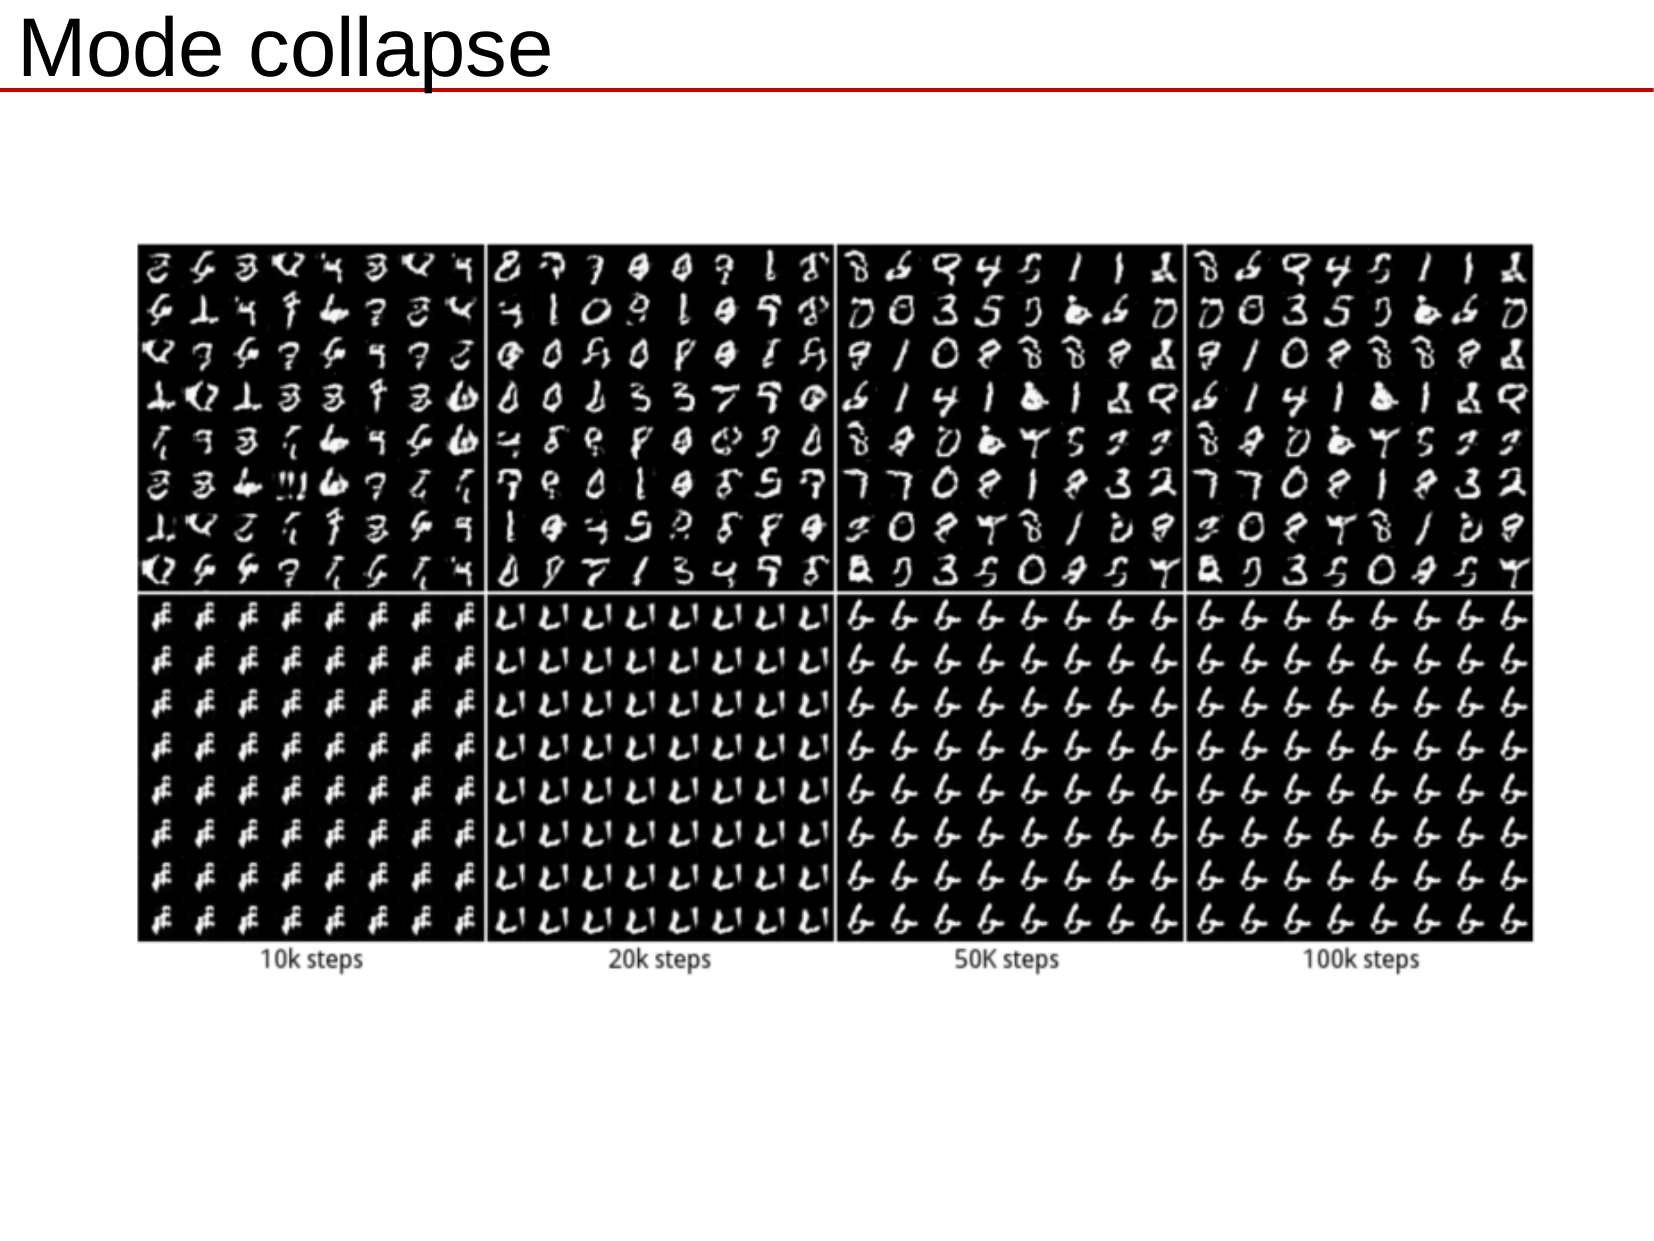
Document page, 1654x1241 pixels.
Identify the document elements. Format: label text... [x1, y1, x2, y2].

title Mode collapse [17, 0, 1315, 94]
picture [120, 224, 1549, 983]
